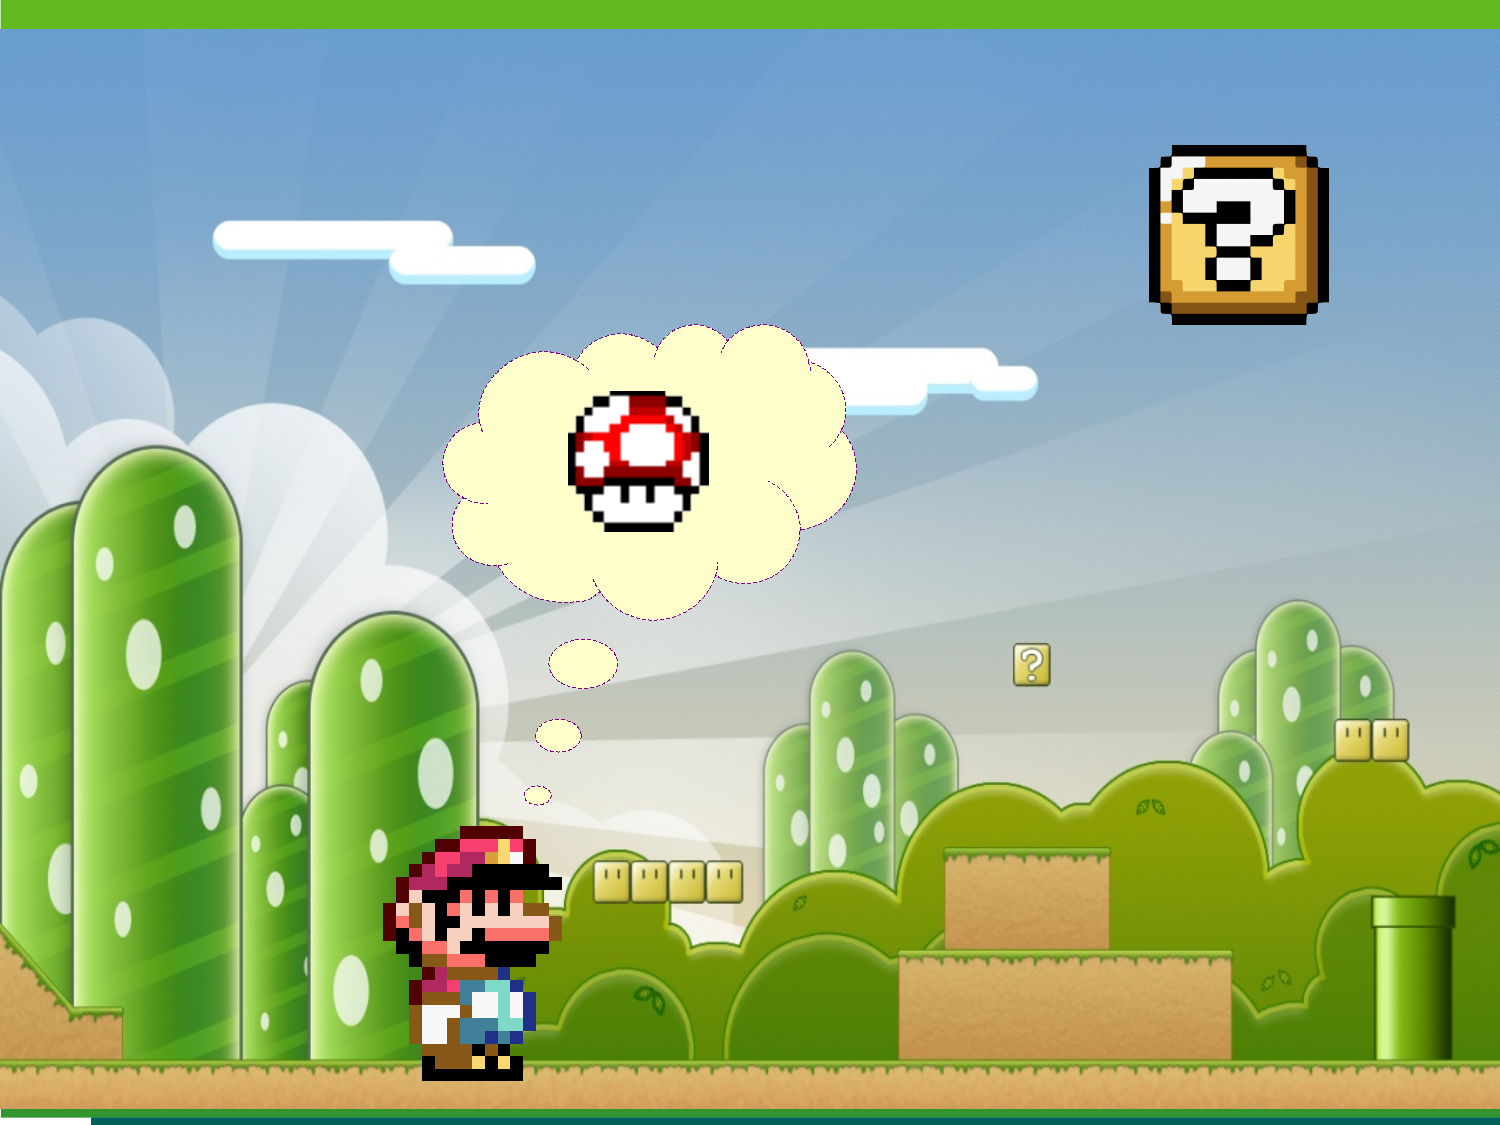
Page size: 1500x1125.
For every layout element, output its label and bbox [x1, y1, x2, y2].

text_box [535, 719, 582, 753]
picture [0, 29, 1500, 1109]
text_box [442, 324, 857, 621]
text_box [548, 639, 618, 689]
text_box [524, 785, 552, 806]
